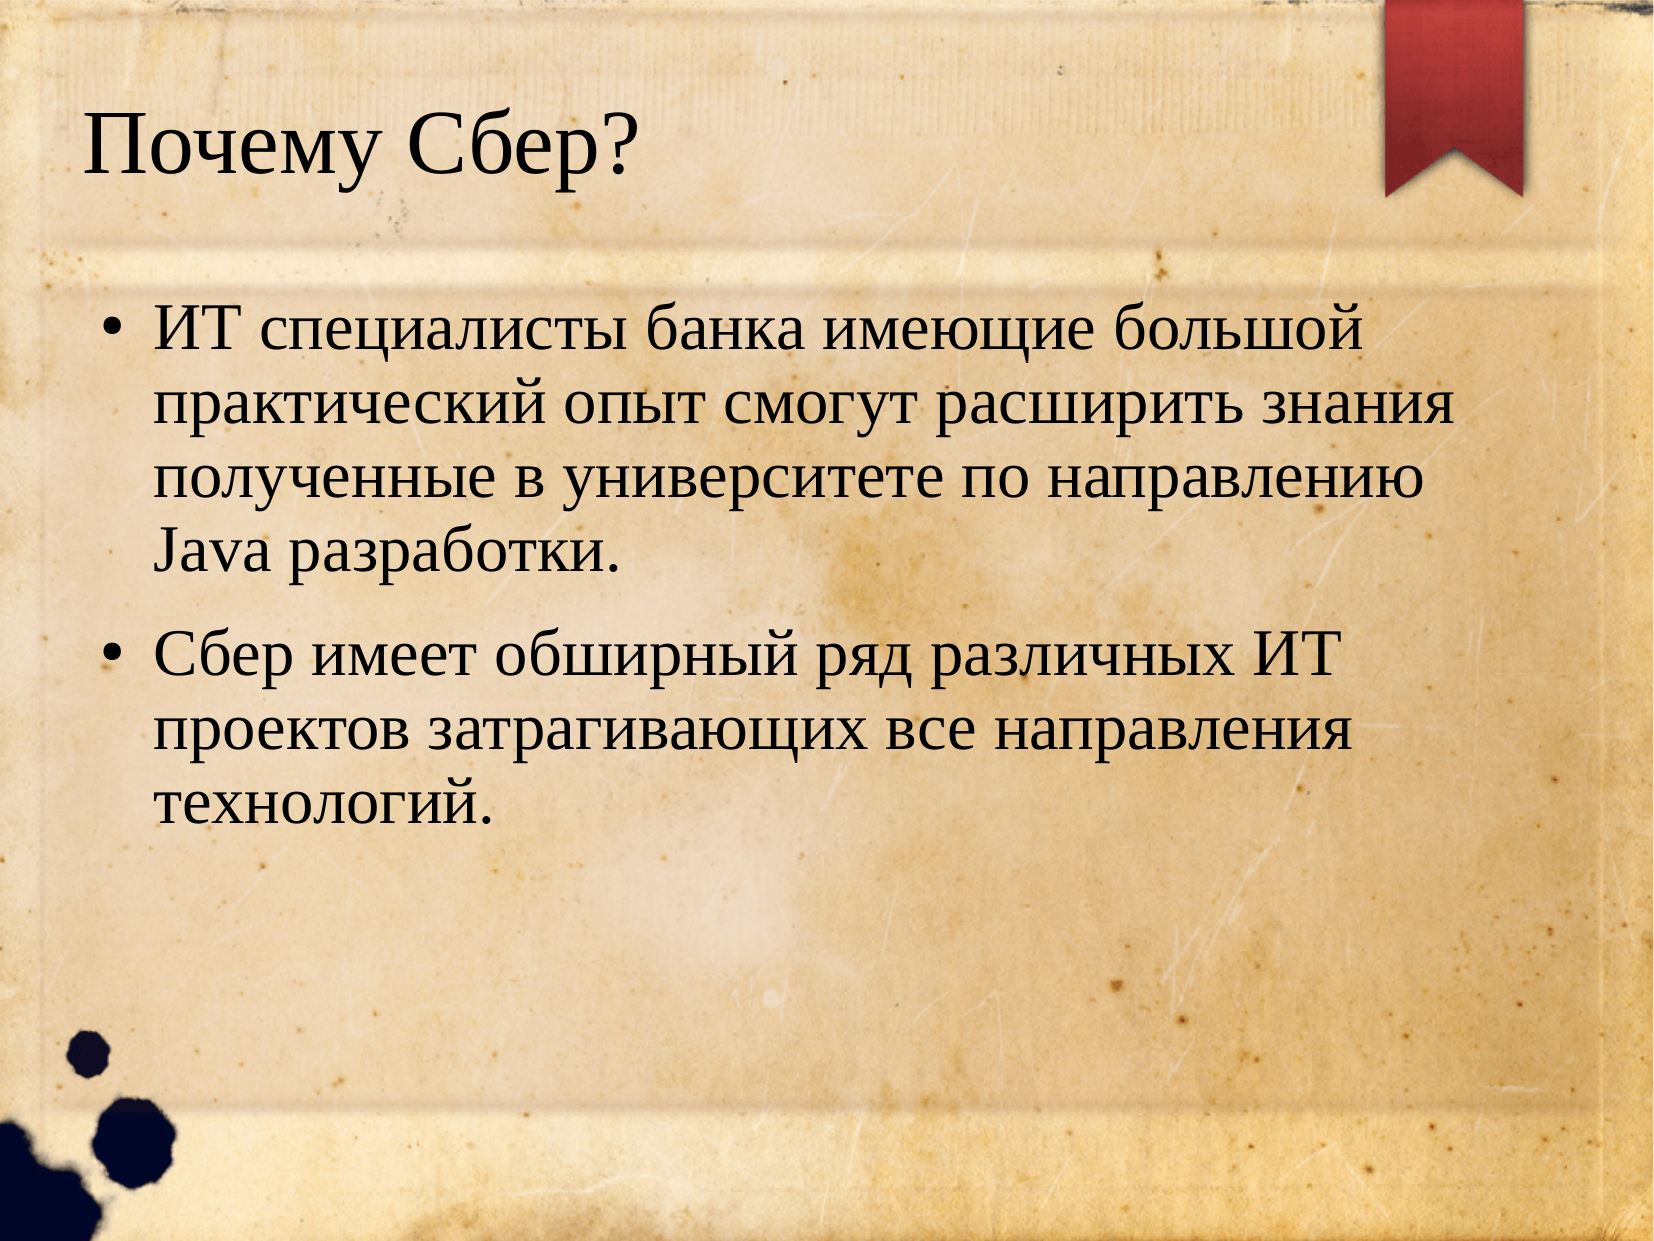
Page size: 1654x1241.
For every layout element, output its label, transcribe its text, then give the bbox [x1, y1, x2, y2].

title Почему Сбер? [82, 49, 1347, 237]
list ИТ специалисты банка имеющие большой практический опыт смогут расширить знания полученные в университете по направлению Java разработки. Сбер имеет обширный ряд различных ИТ проектов затрагивающих все направления технологий. [82, 290, 1538, 1010]
picture [0, 0, 1654, 1241]
